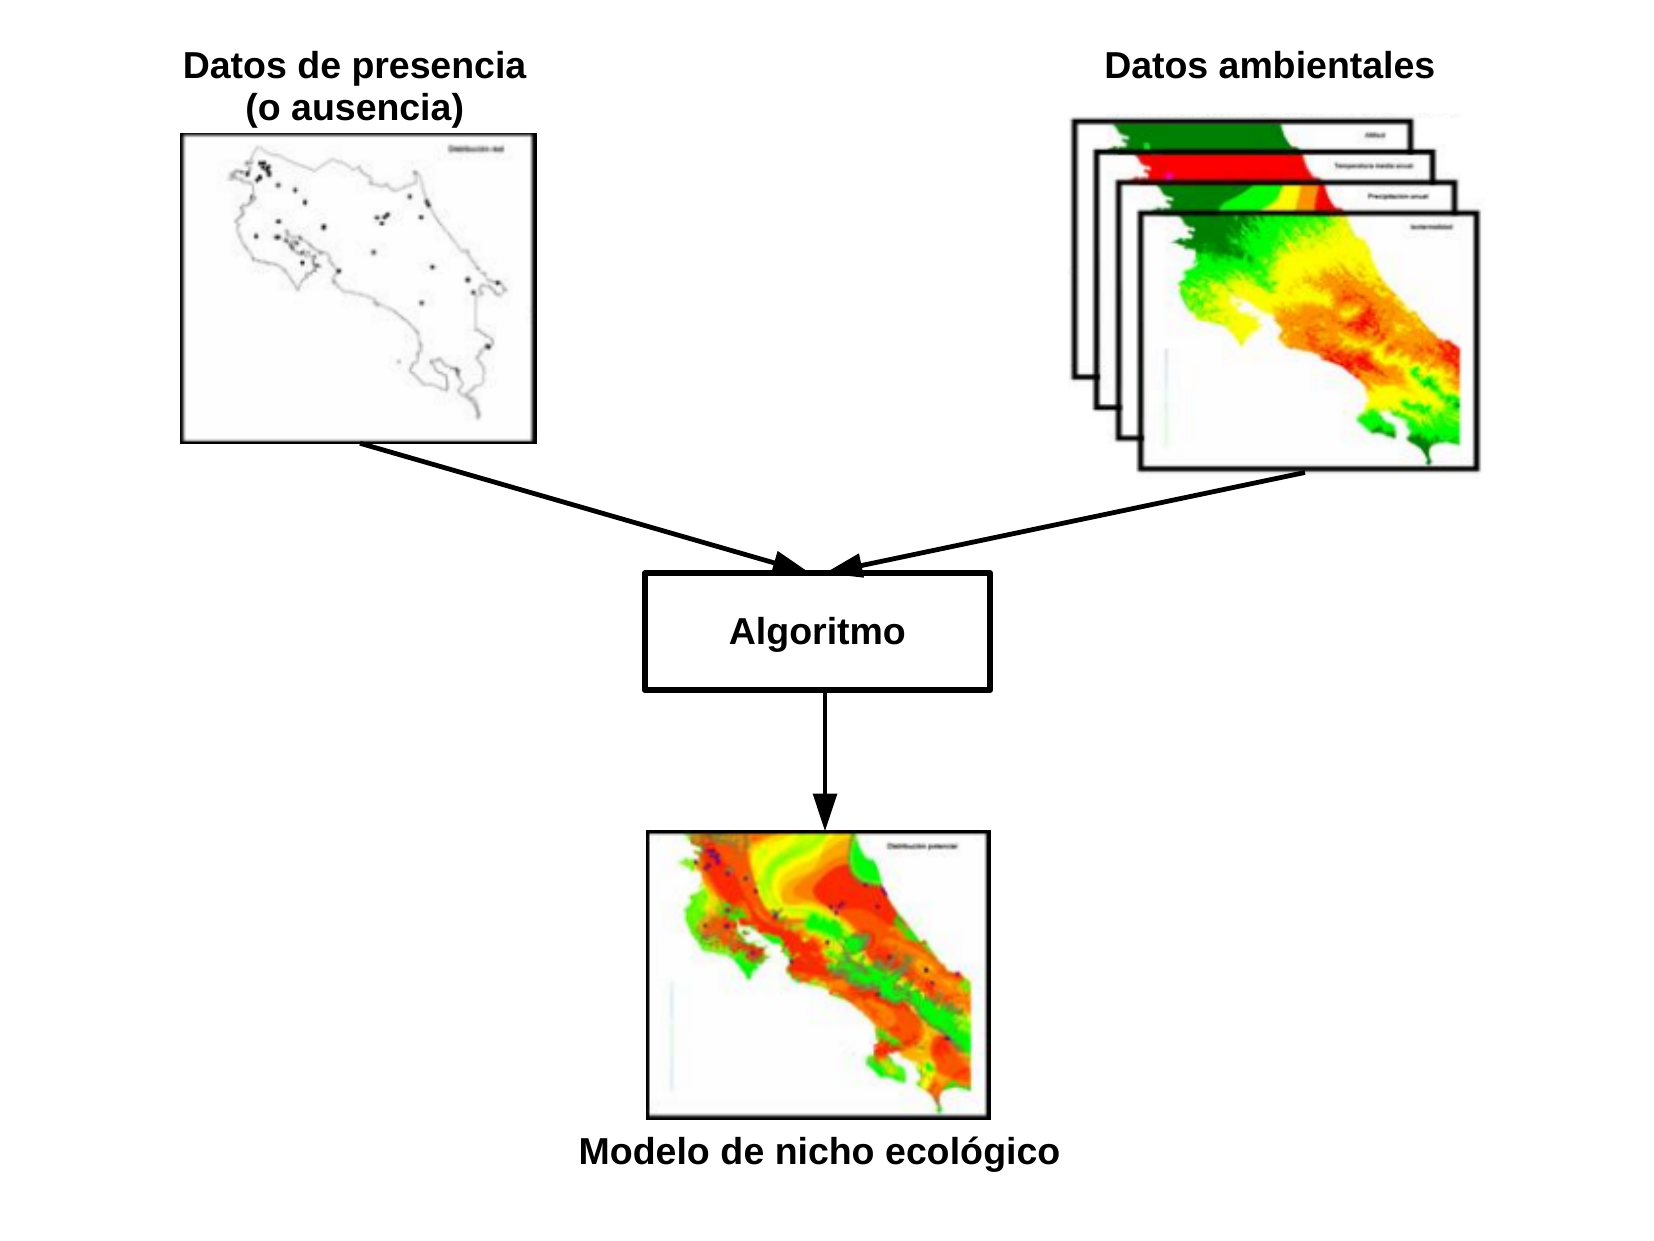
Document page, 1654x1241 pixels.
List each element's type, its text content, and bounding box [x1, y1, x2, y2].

picture [1068, 113, 1485, 479]
text_box Algoritmo [645, 573, 991, 691]
picture [180, 136, 537, 444]
picture [646, 830, 991, 1121]
text_box Datos ambientales [1089, 36, 1451, 94]
text_box Modelo de nicho ecológico [563, 1123, 1076, 1181]
text_box Datos de presencia (o ausencia) [168, 36, 542, 136]
